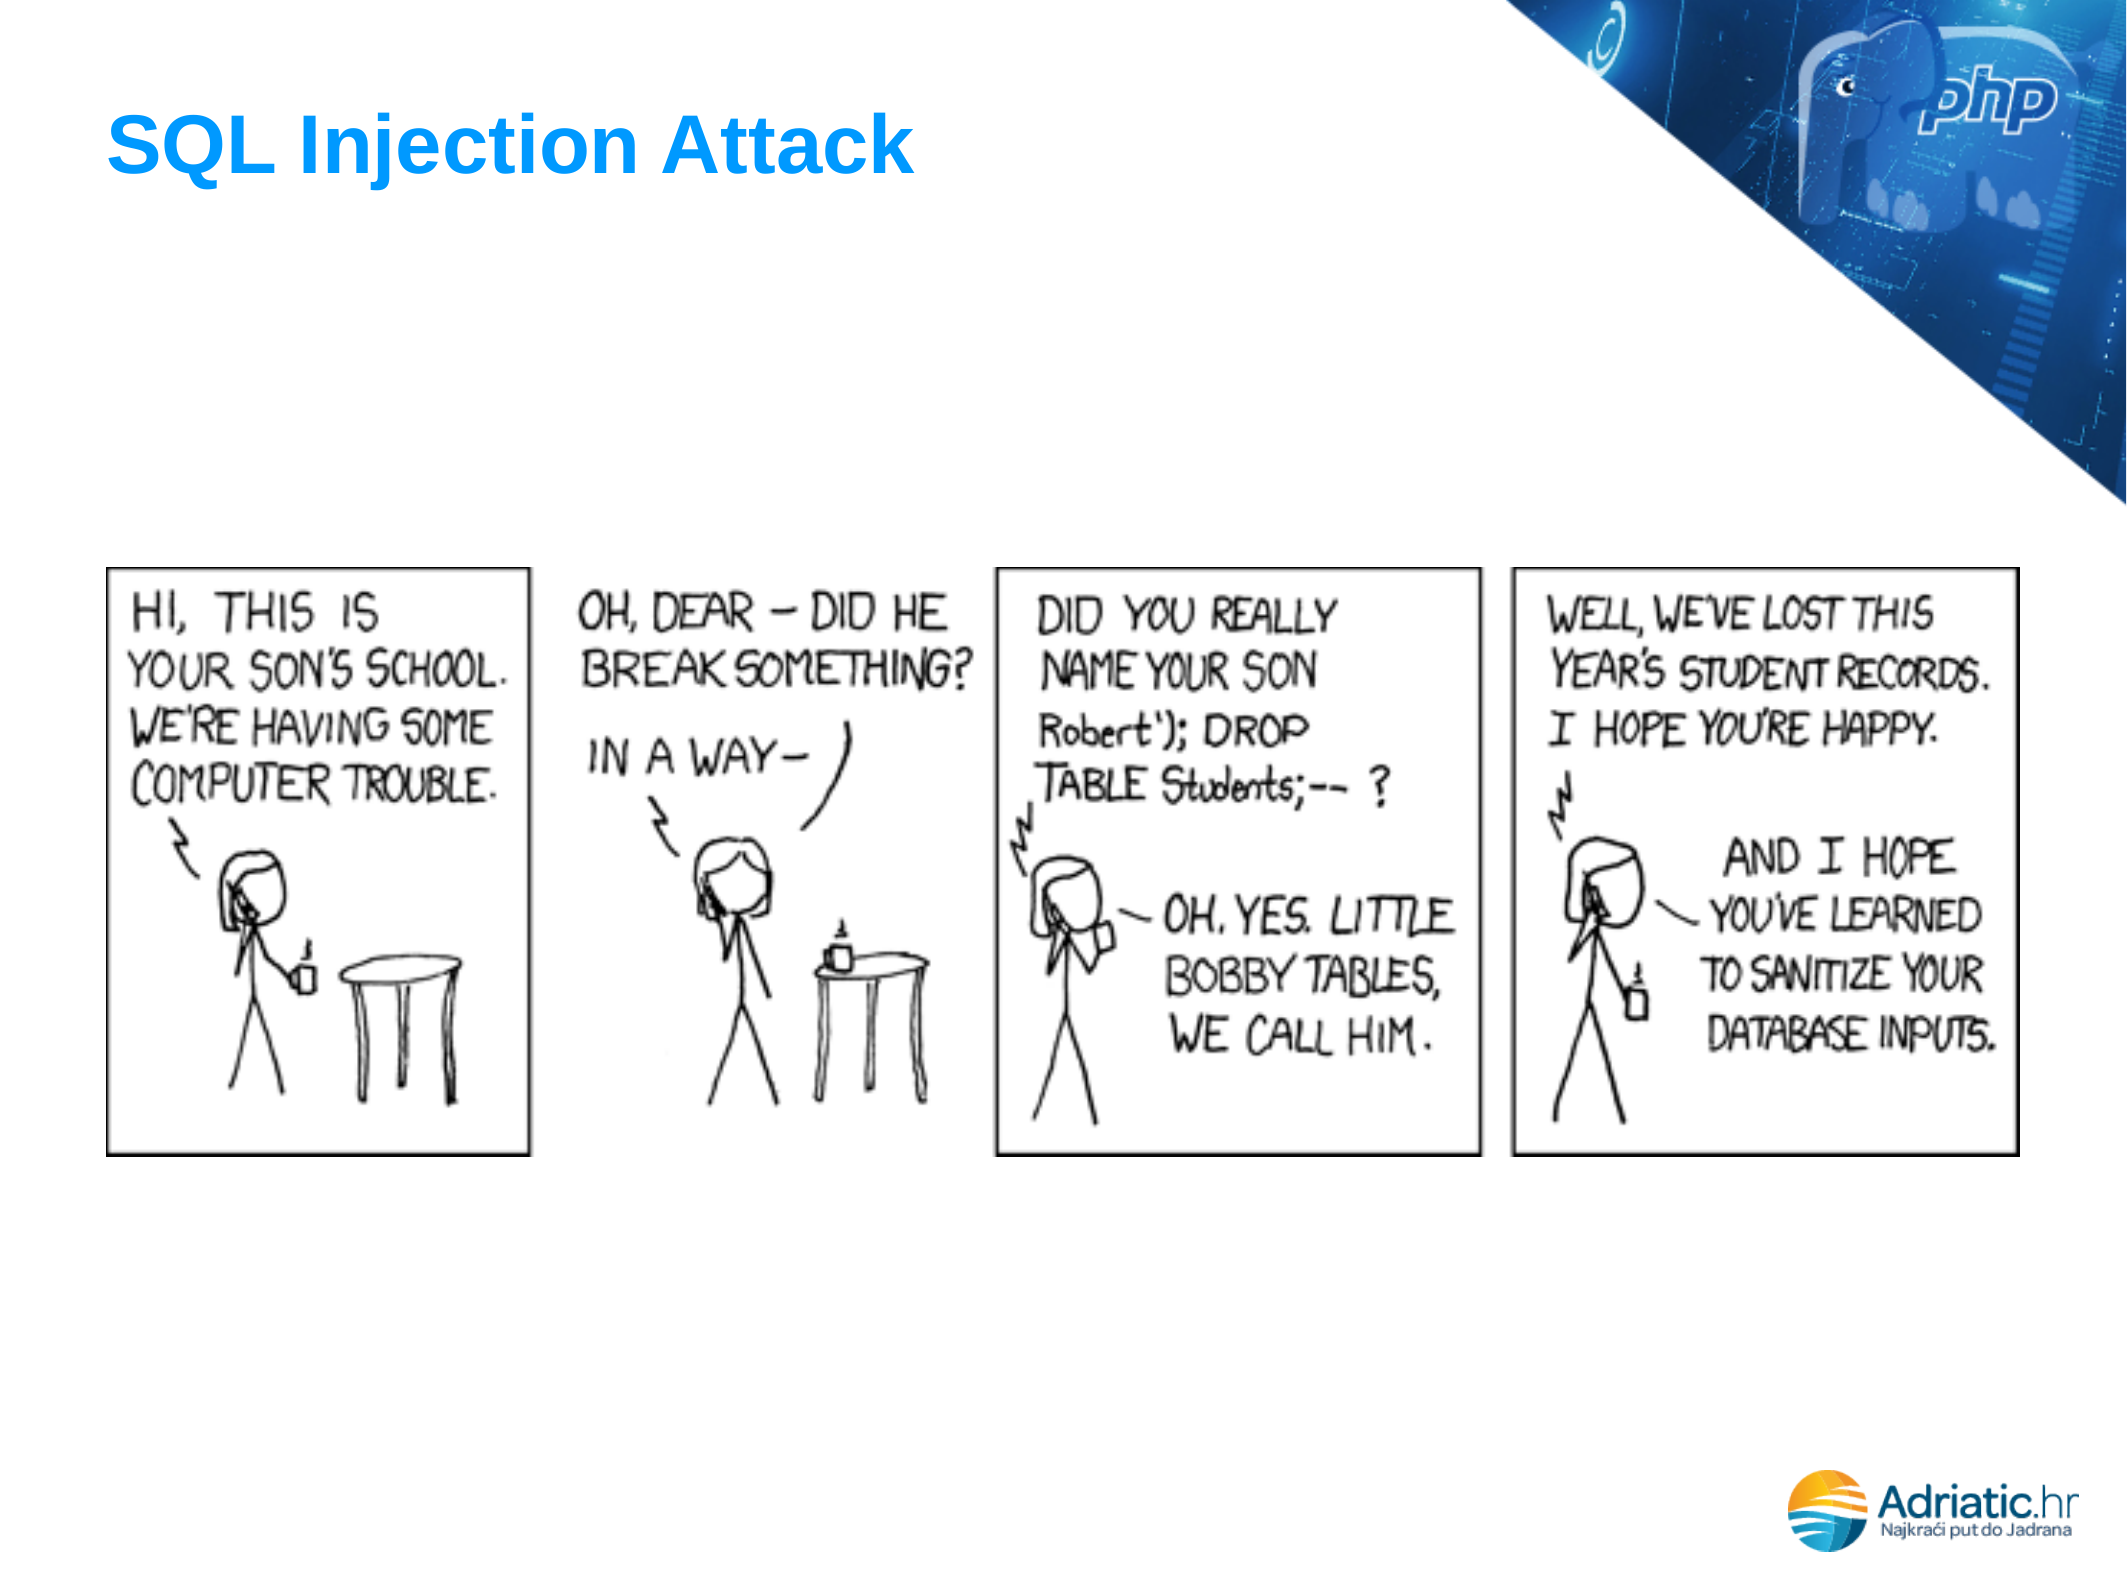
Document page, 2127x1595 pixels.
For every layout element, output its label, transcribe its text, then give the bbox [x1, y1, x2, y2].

title SQL Injection Attack [106, 70, 1630, 219]
picture [1788, 1470, 2079, 1552]
picture [106, 0, 2127, 1157]
